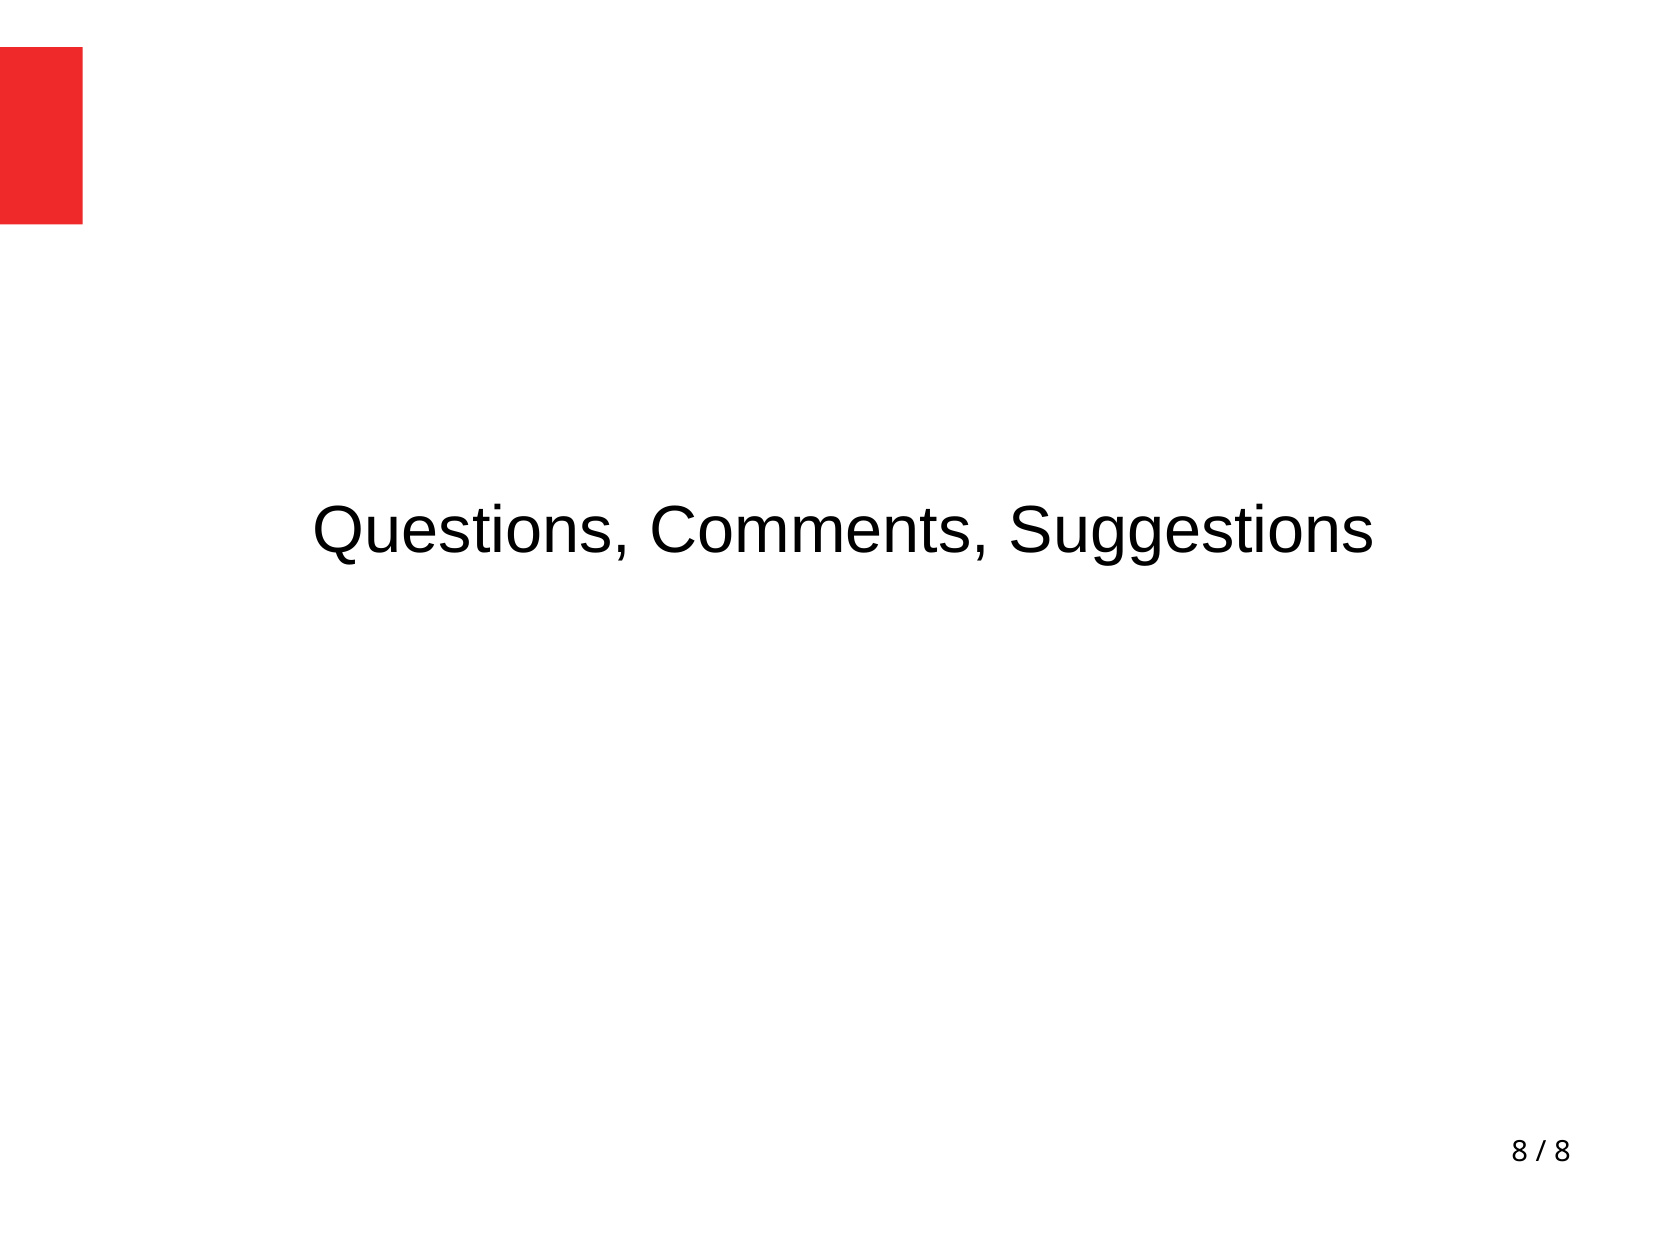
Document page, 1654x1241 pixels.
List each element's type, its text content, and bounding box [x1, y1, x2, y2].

subtitle Questions, Comments, Suggestions [118, 49, 1571, 1010]
